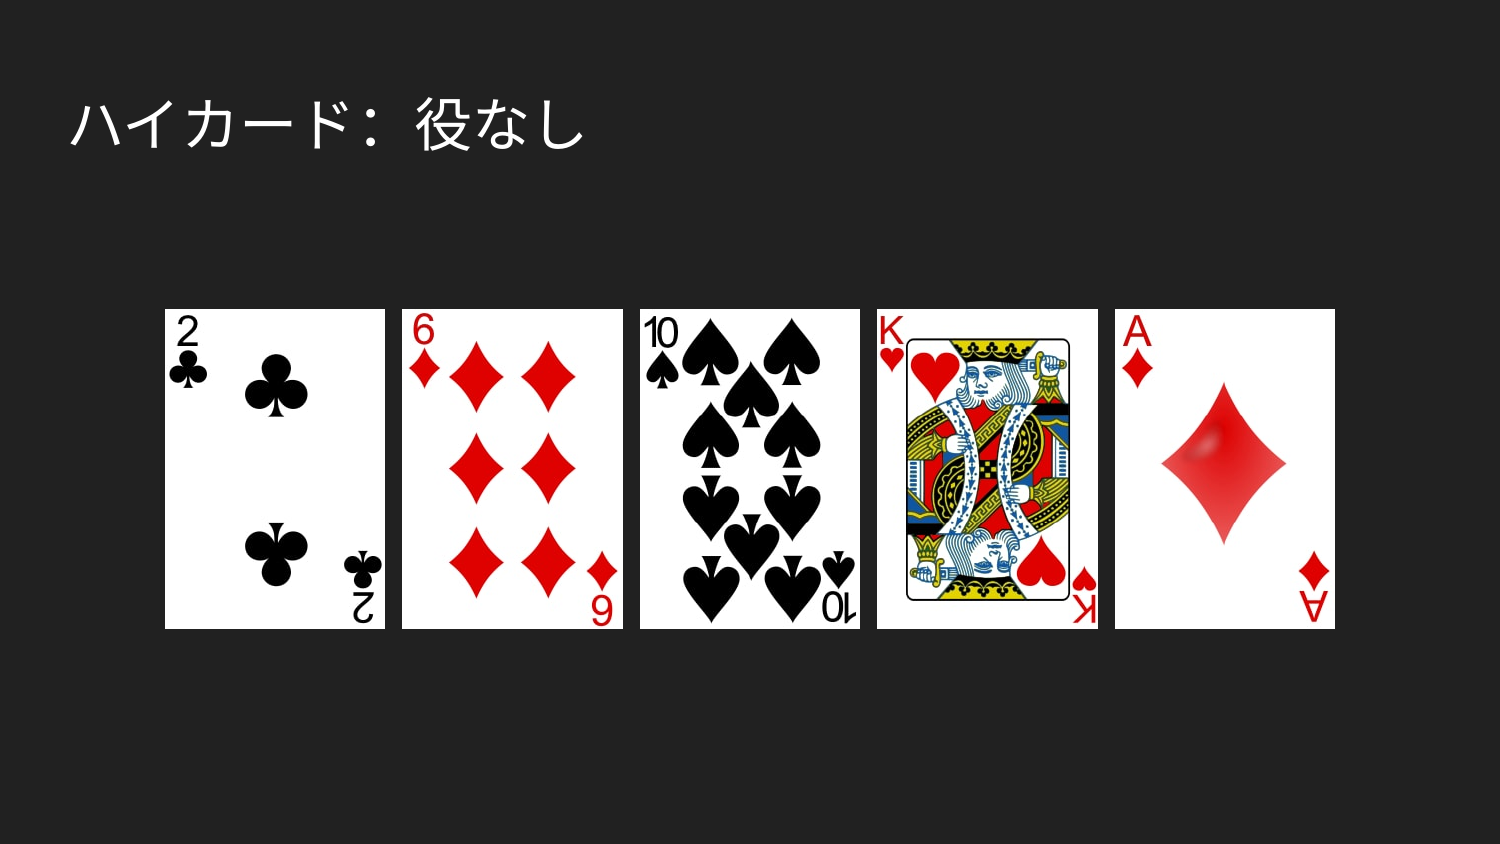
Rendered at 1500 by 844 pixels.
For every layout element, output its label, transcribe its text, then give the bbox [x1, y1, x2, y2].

title ハイカード：役なし [51, 72, 1449, 167]
picture [640, 309, 860, 629]
picture [165, 309, 385, 629]
picture [1115, 309, 1335, 629]
picture [402, 309, 623, 629]
picture [877, 309, 1098, 629]
